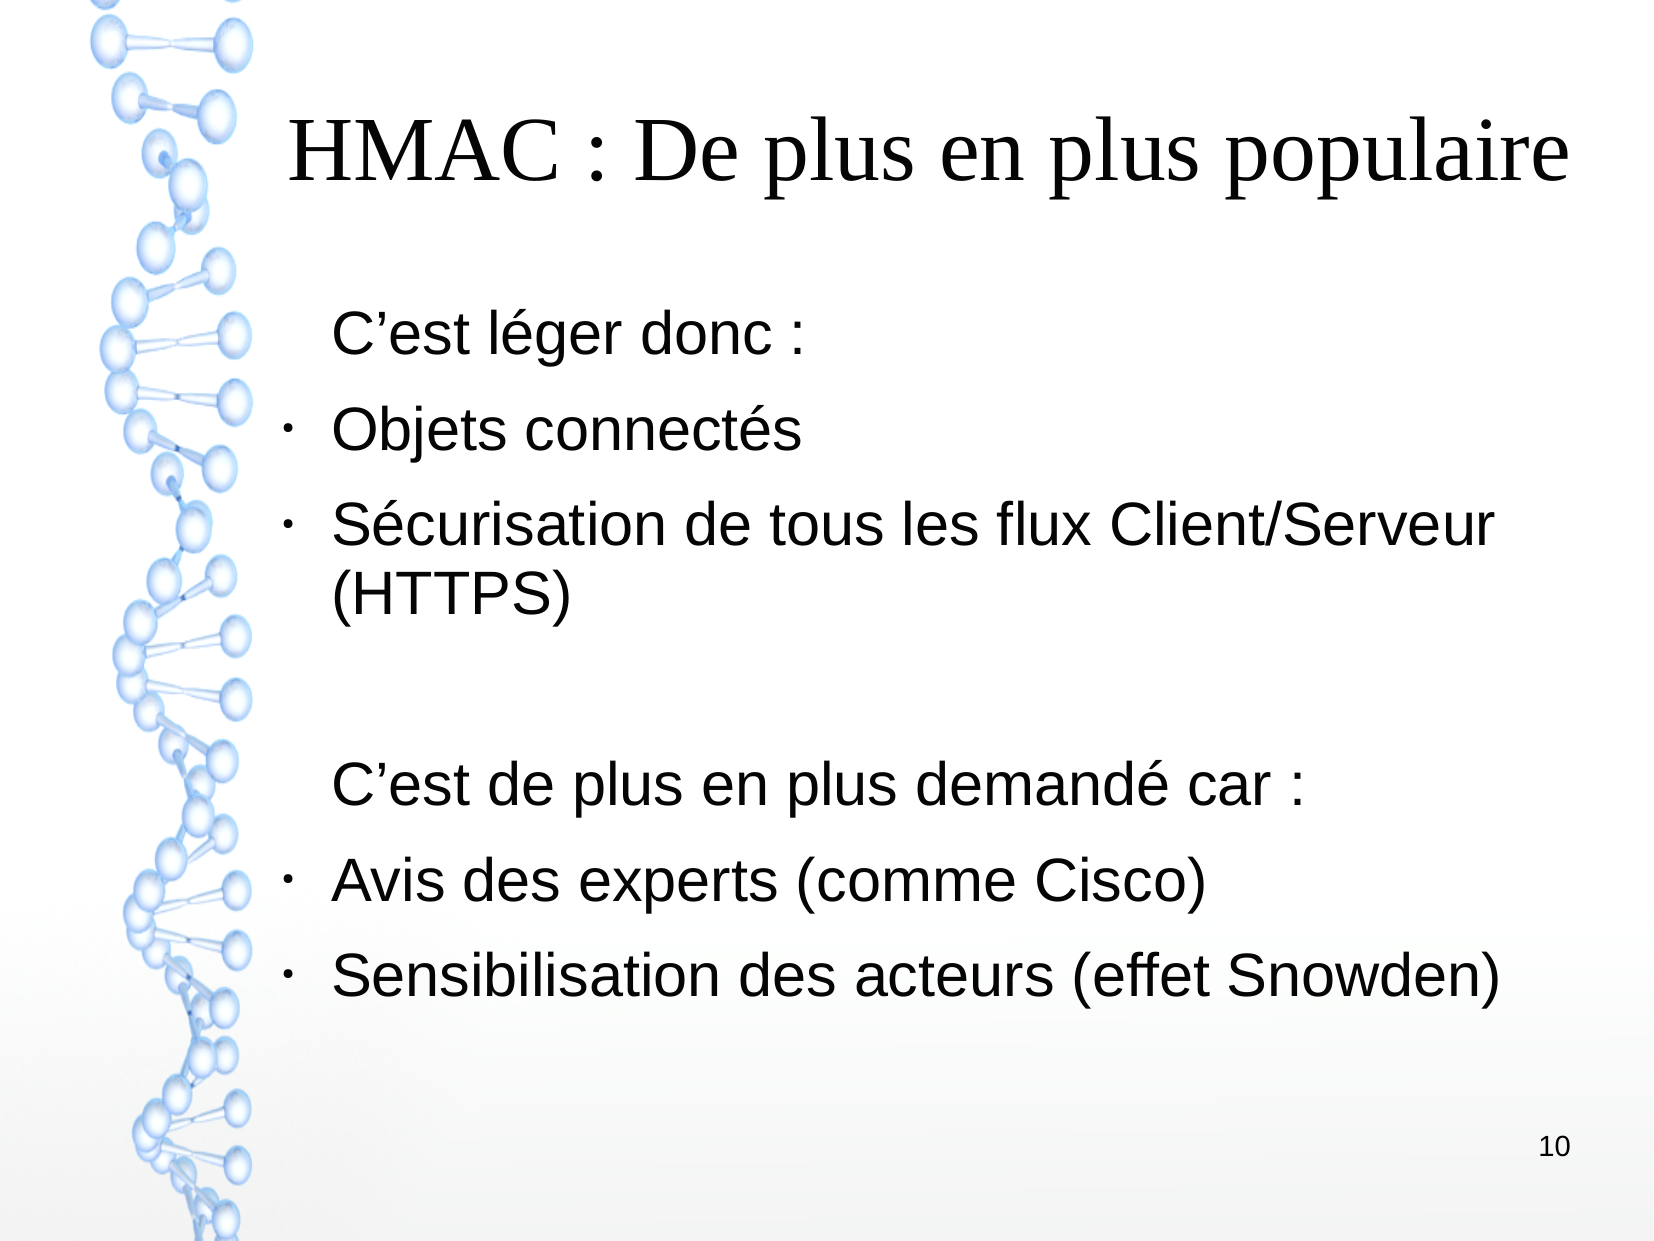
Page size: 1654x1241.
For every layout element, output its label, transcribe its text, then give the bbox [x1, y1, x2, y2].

list C’est léger donc : Objets connectés Sécurisation de tous les flux Client/Serveur (HTTPS) C’est de plus en plus demandé car : Avis des experts (comme Cisco) Sensibilisation des acteurs (effet Snowden) [265, 299, 1595, 1019]
title HMAC : De plus en plus populaire [265, 47, 1595, 252]
picture [0, 0, 1654, 1241]
